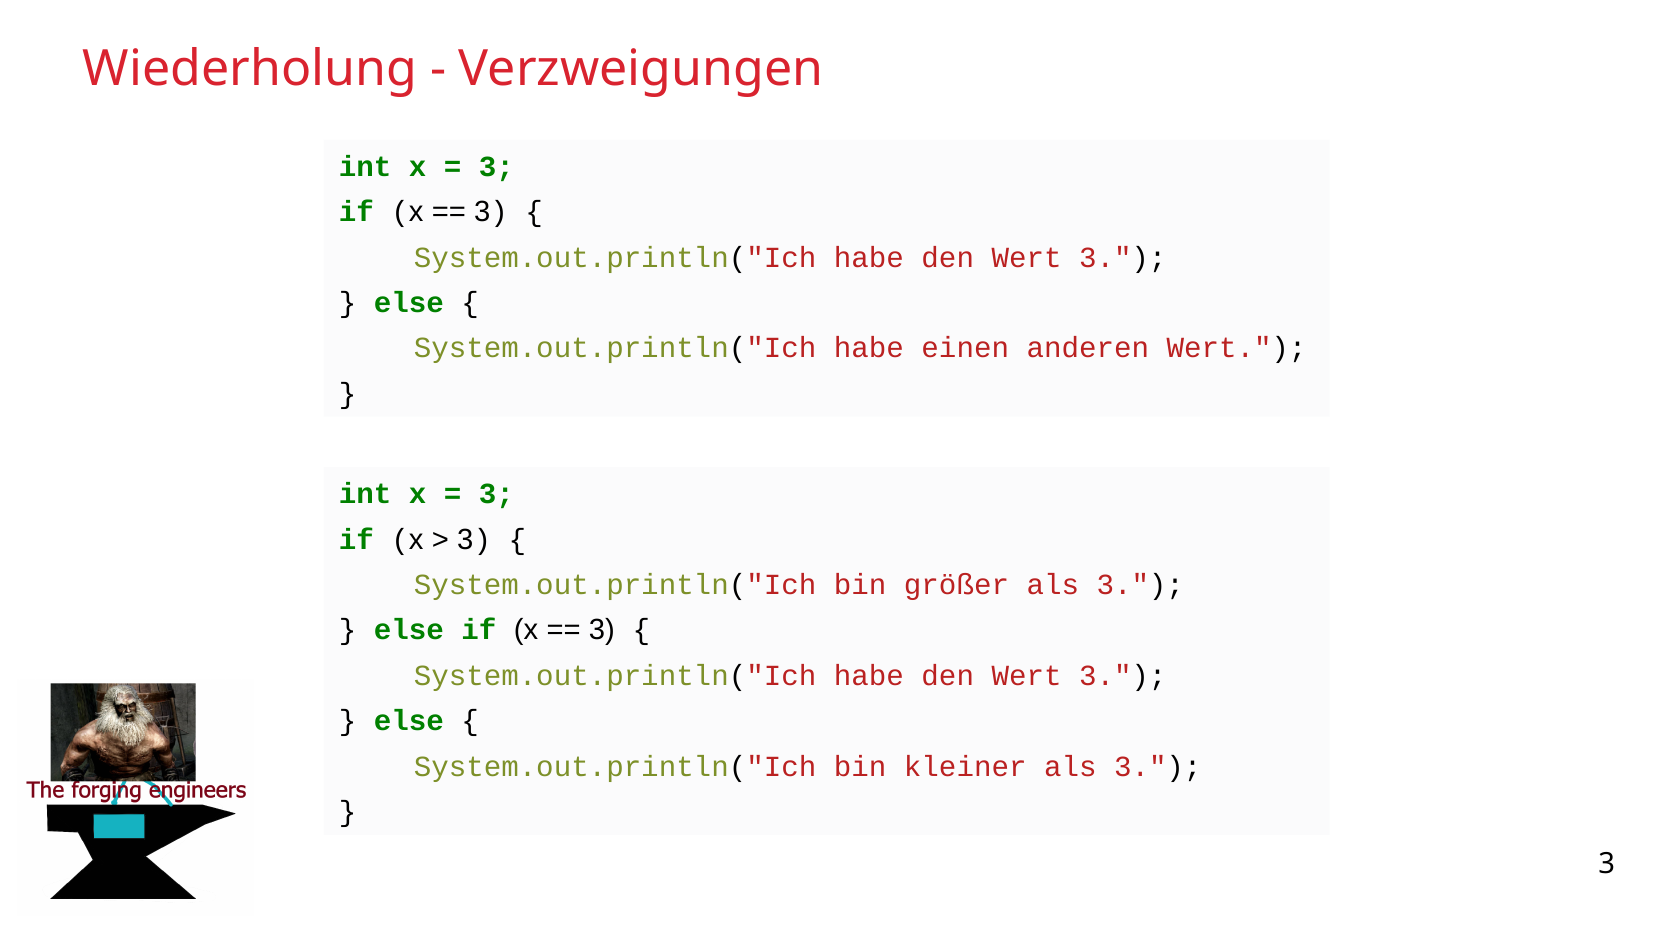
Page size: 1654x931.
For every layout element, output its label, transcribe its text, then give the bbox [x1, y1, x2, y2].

title Wiederholung - Verzweigungen [82, 37, 1571, 95]
text_box int x = 3; if (x == 3) { System.out.println("Ich habe den Wert 3."); } else { System.out.println("Ich habe einen anderen Wert."); } [324, 140, 1330, 417]
text_box int x = 3; if (x > 3) { System.out.println("Ich bin größer als 3."); } else if (x == 3) { System.out.println("Ich habe den Wert 3."); } else { System.out.println("Ich bin kleiner als 3."); } [324, 467, 1330, 835]
picture [17, 679, 254, 916]
